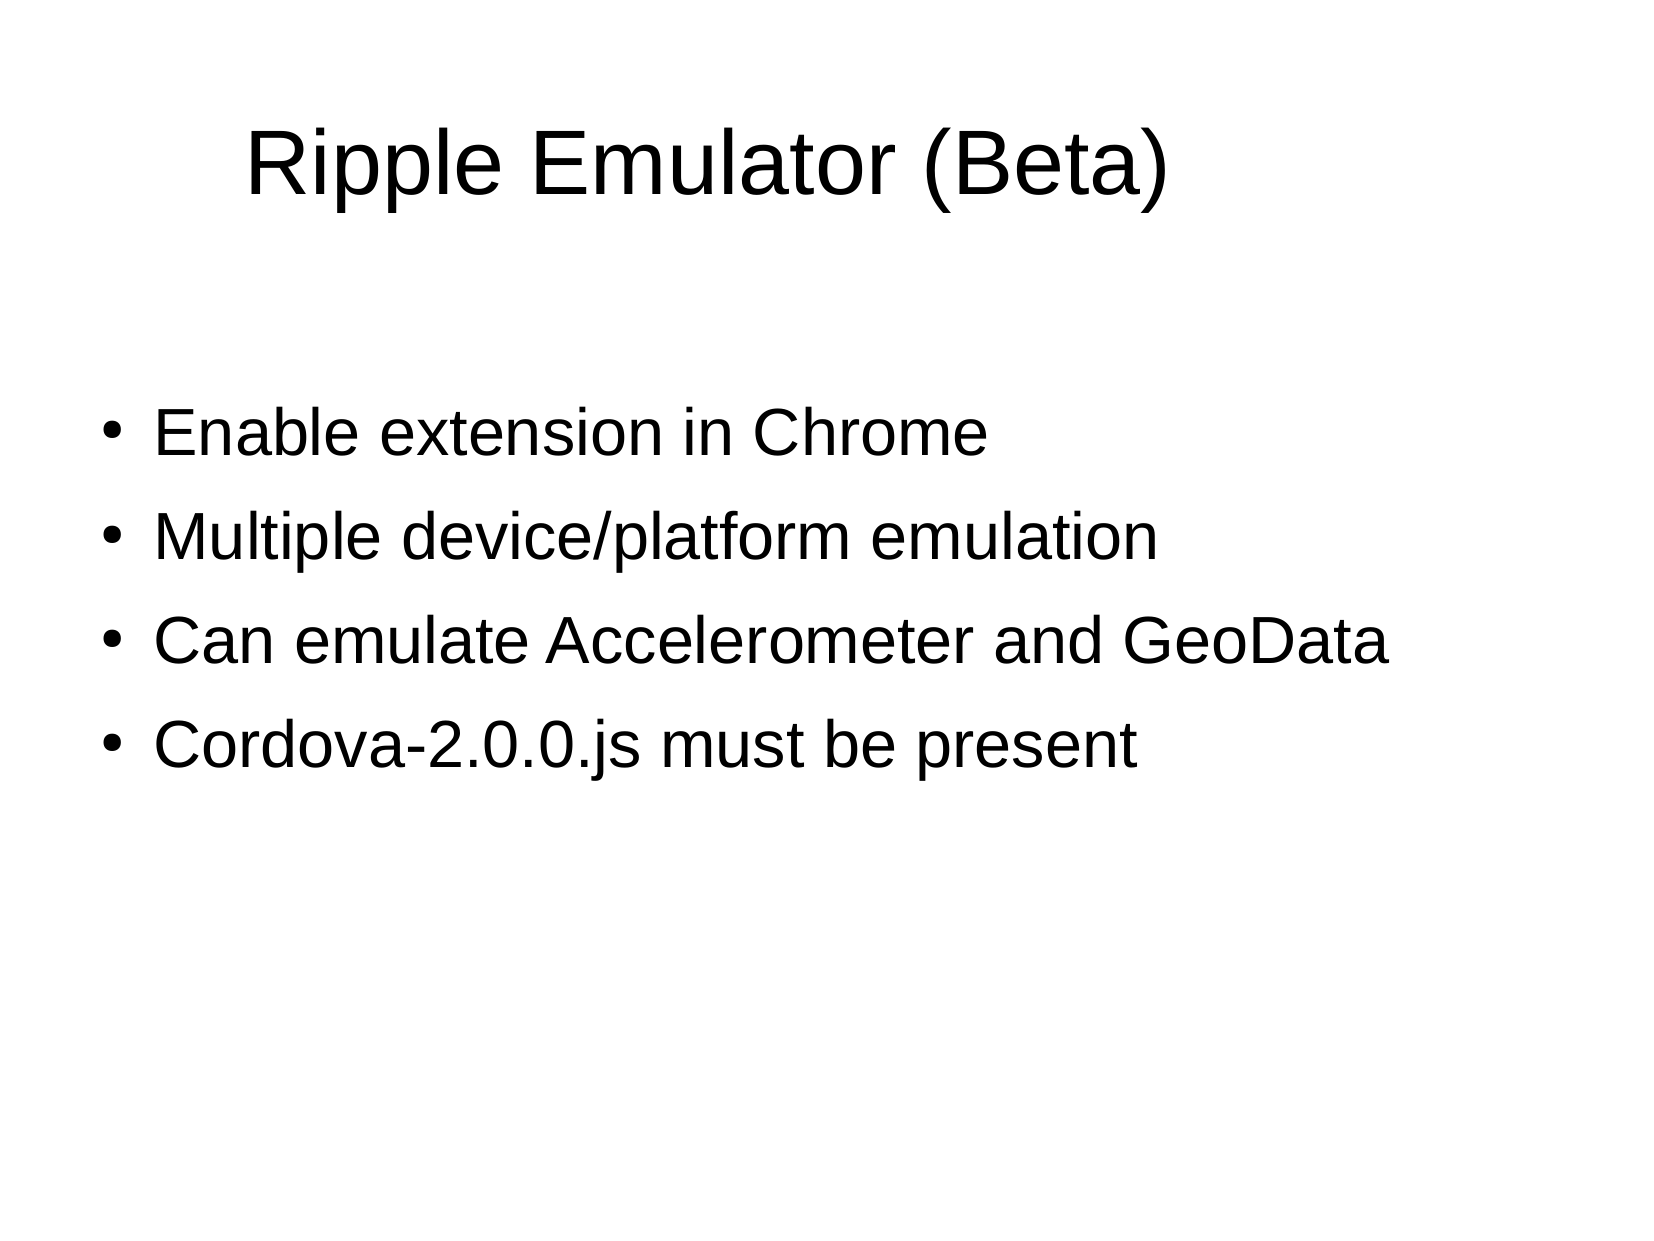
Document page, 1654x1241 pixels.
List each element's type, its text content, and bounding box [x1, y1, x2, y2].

title Ripple Emulator (Beta) [0, 59, 1453, 267]
list Enable extension in Chrome Multiple device/platform emulation Can emulate Accelerometer and GeoData Cordova-2.0.0.js must be present [82, 290, 1538, 1010]
